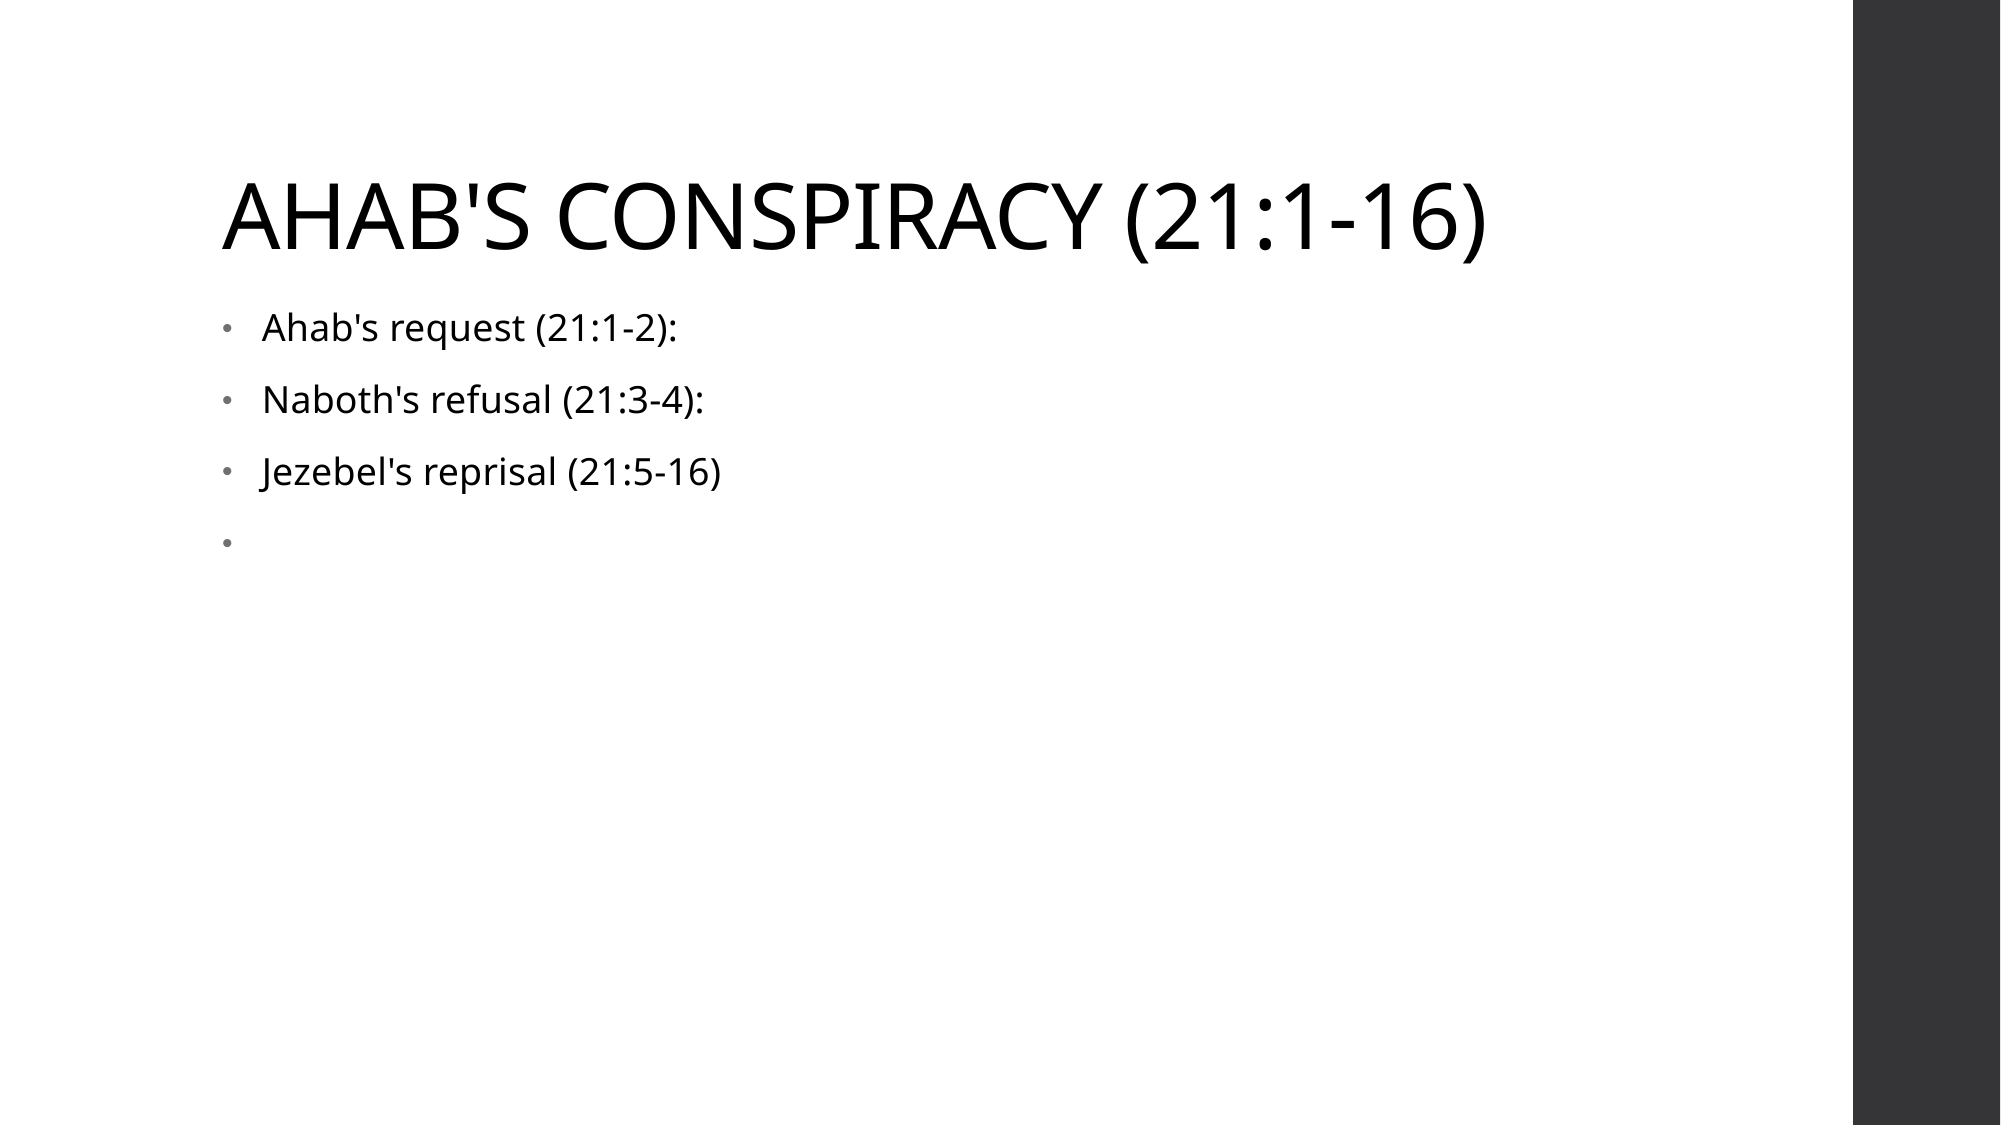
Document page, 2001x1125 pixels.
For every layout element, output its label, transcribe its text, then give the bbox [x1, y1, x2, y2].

list Ahab's request (21:1-2): Naboth's refusal (21:3-4): Jezebel's reprisal (21:5-16) [206, 299, 1617, 1014]
title AHAB'S CONSPIRACY (21:1-16) [206, 60, 1797, 278]
